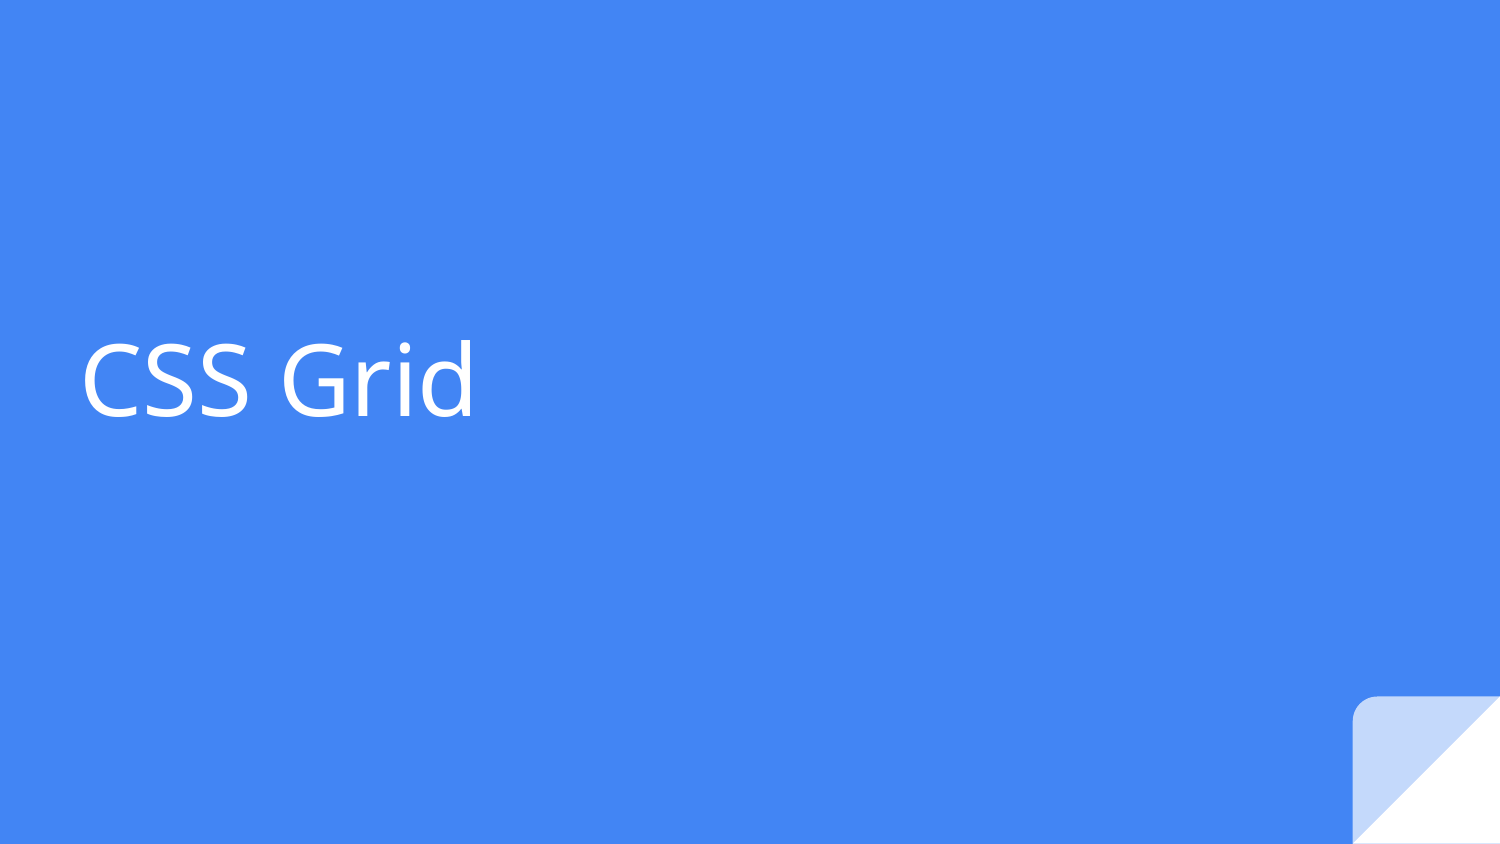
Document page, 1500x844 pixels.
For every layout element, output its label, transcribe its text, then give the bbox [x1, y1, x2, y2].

title CSS Grid [64, 298, 1413, 452]
